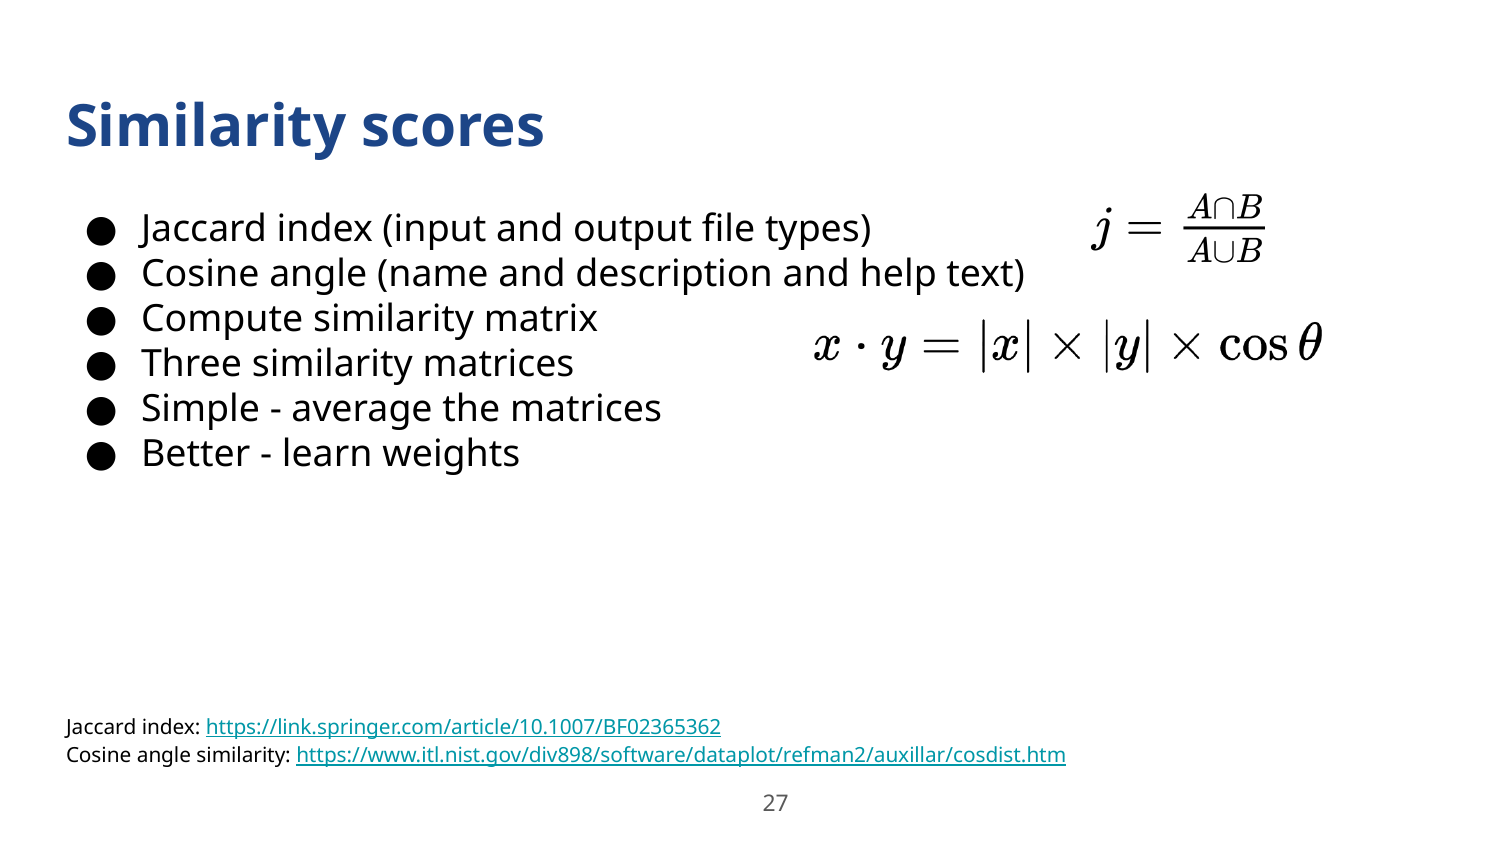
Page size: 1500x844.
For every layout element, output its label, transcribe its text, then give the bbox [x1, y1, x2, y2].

title Similarity scores [51, 72, 1449, 167]
picture [1091, 188, 1271, 268]
text_box Jaccard index: https://link.springer.com/article/10.1007/BF02365362 Cosine angle similarity: https://www.itl.nist.gov/div898/software/dataplot/refman2/auxillar/cosdist.htm [51, 698, 1332, 777]
list Jaccard index (input and output file types) Cosine angle (name and description and help text) Compute similarity matrix Three similarity matrices Simple - average the matrices Better - learn weights [51, 189, 1449, 750]
picture [811, 313, 1323, 379]
slide_number <number> [714, 771, 805, 837]
